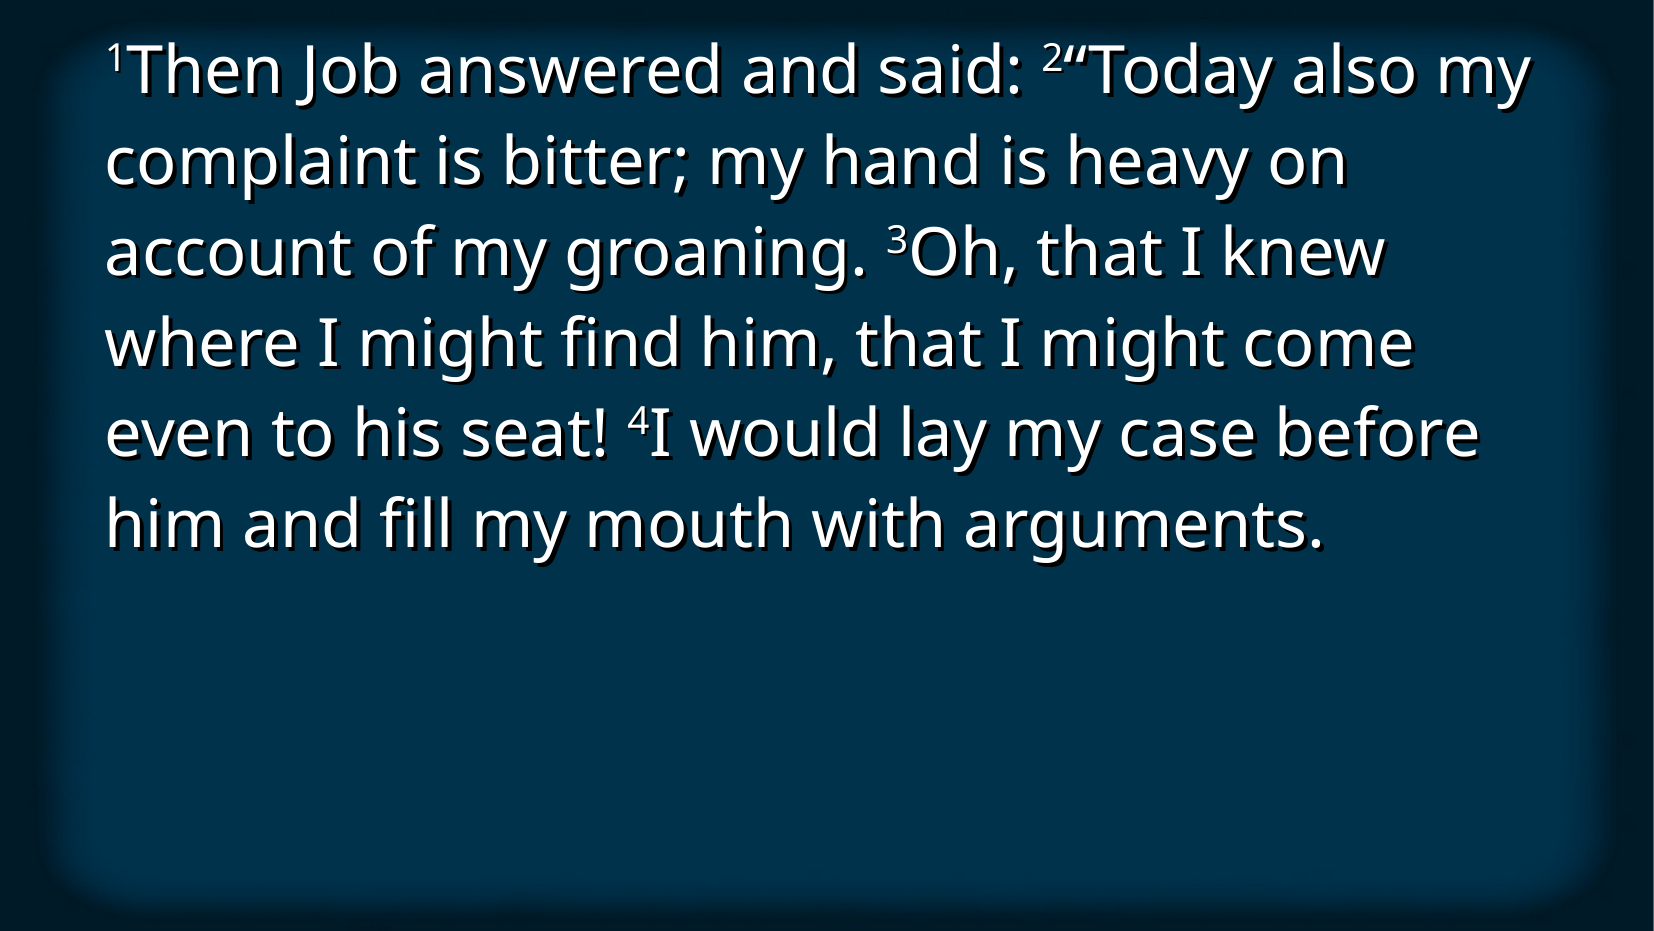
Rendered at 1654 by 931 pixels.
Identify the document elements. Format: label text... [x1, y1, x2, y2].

picture [0, 0, 1654, 931]
text_box 1Then Job answered and said: 2“Today also my complaint is bitter; my hand is heavy on account of my groaning. 3Oh, that I knew where I might find him, that I might come even to his seat! 4I would lay my case before him and fill my mouth with arguments. [90, 15, 1591, 563]
